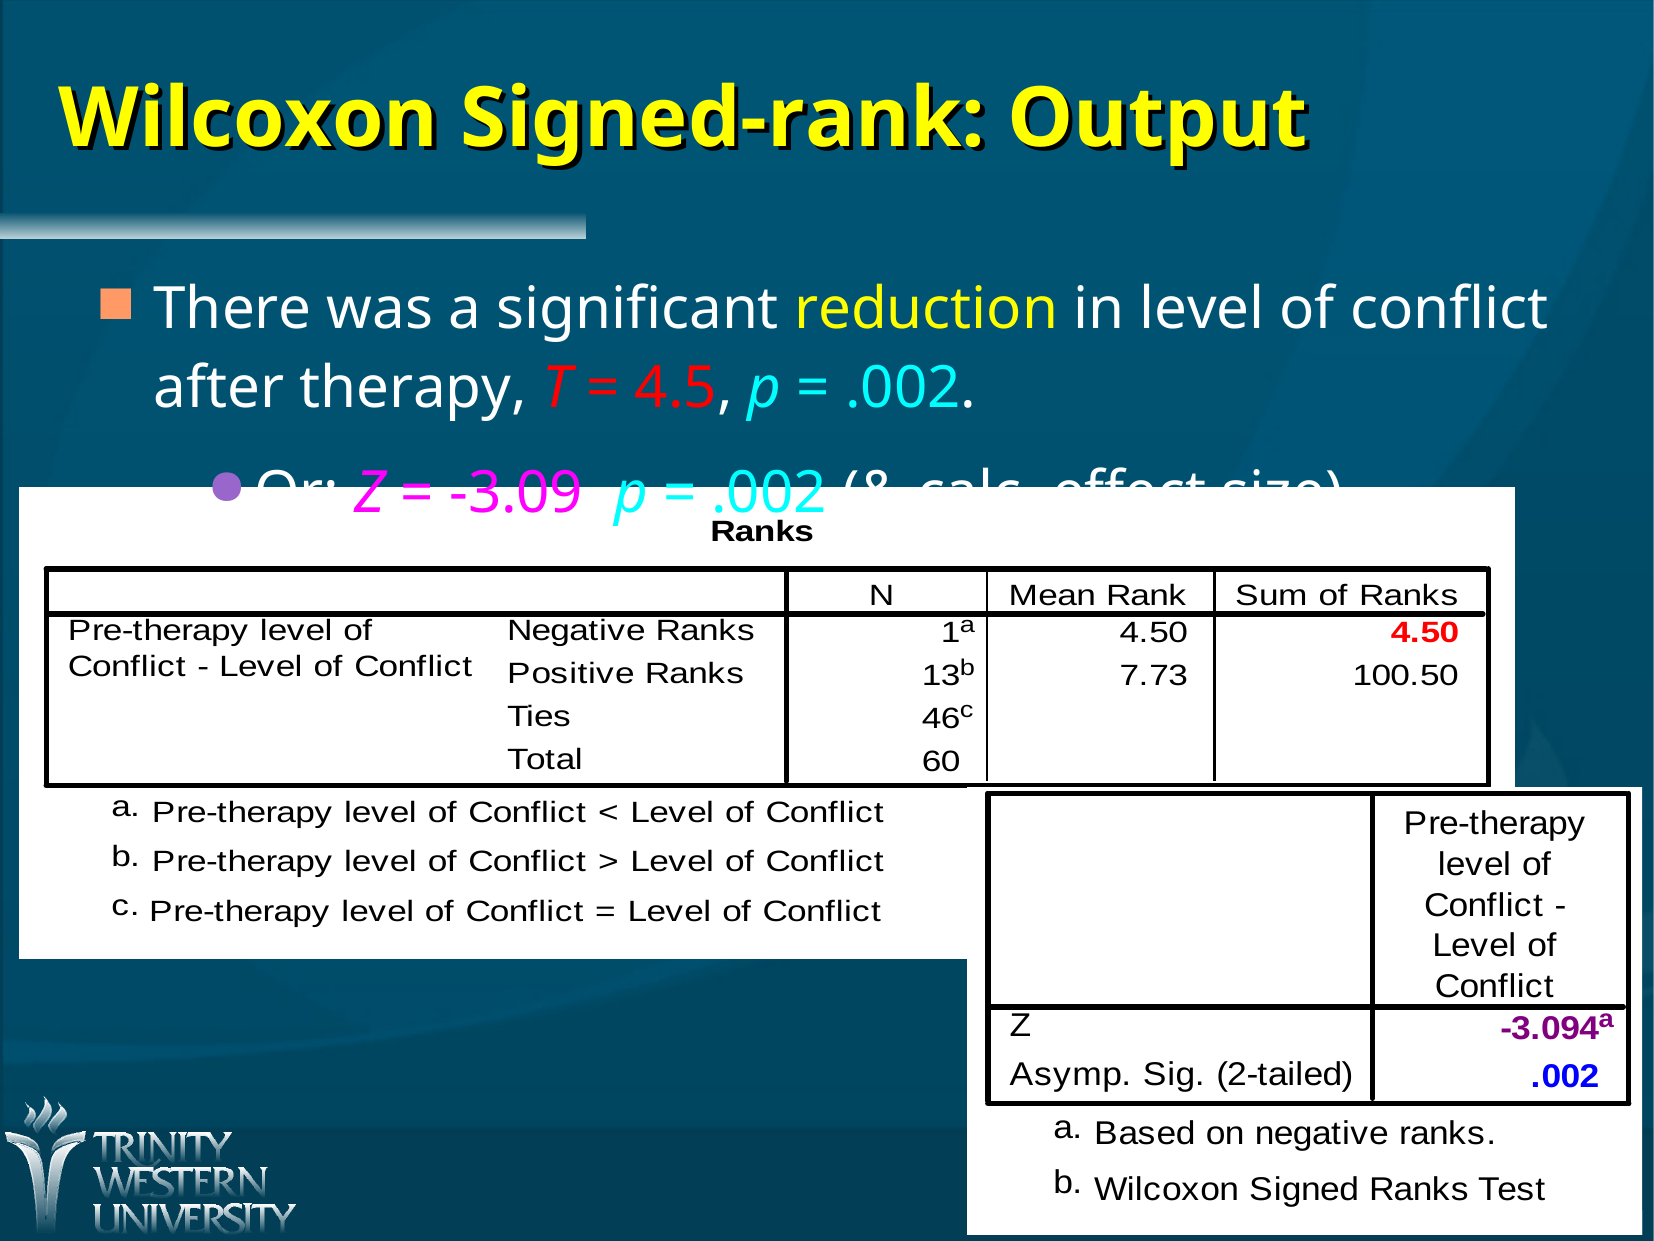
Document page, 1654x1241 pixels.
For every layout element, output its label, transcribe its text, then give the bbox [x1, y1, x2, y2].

picture [968, 788, 1654, 1234]
title Wilcoxon Signed-rank: Output [59, 27, 1548, 201]
picture [38, 1227, 54, 1232]
picture [20, 488, 82, 958]
list There was a significant reduction in level of conflict after therapy, T = 4.5, p = .002. Or: Z = -3.09, p = .002 (& calc. effect size) [82, 266, 1571, 1094]
